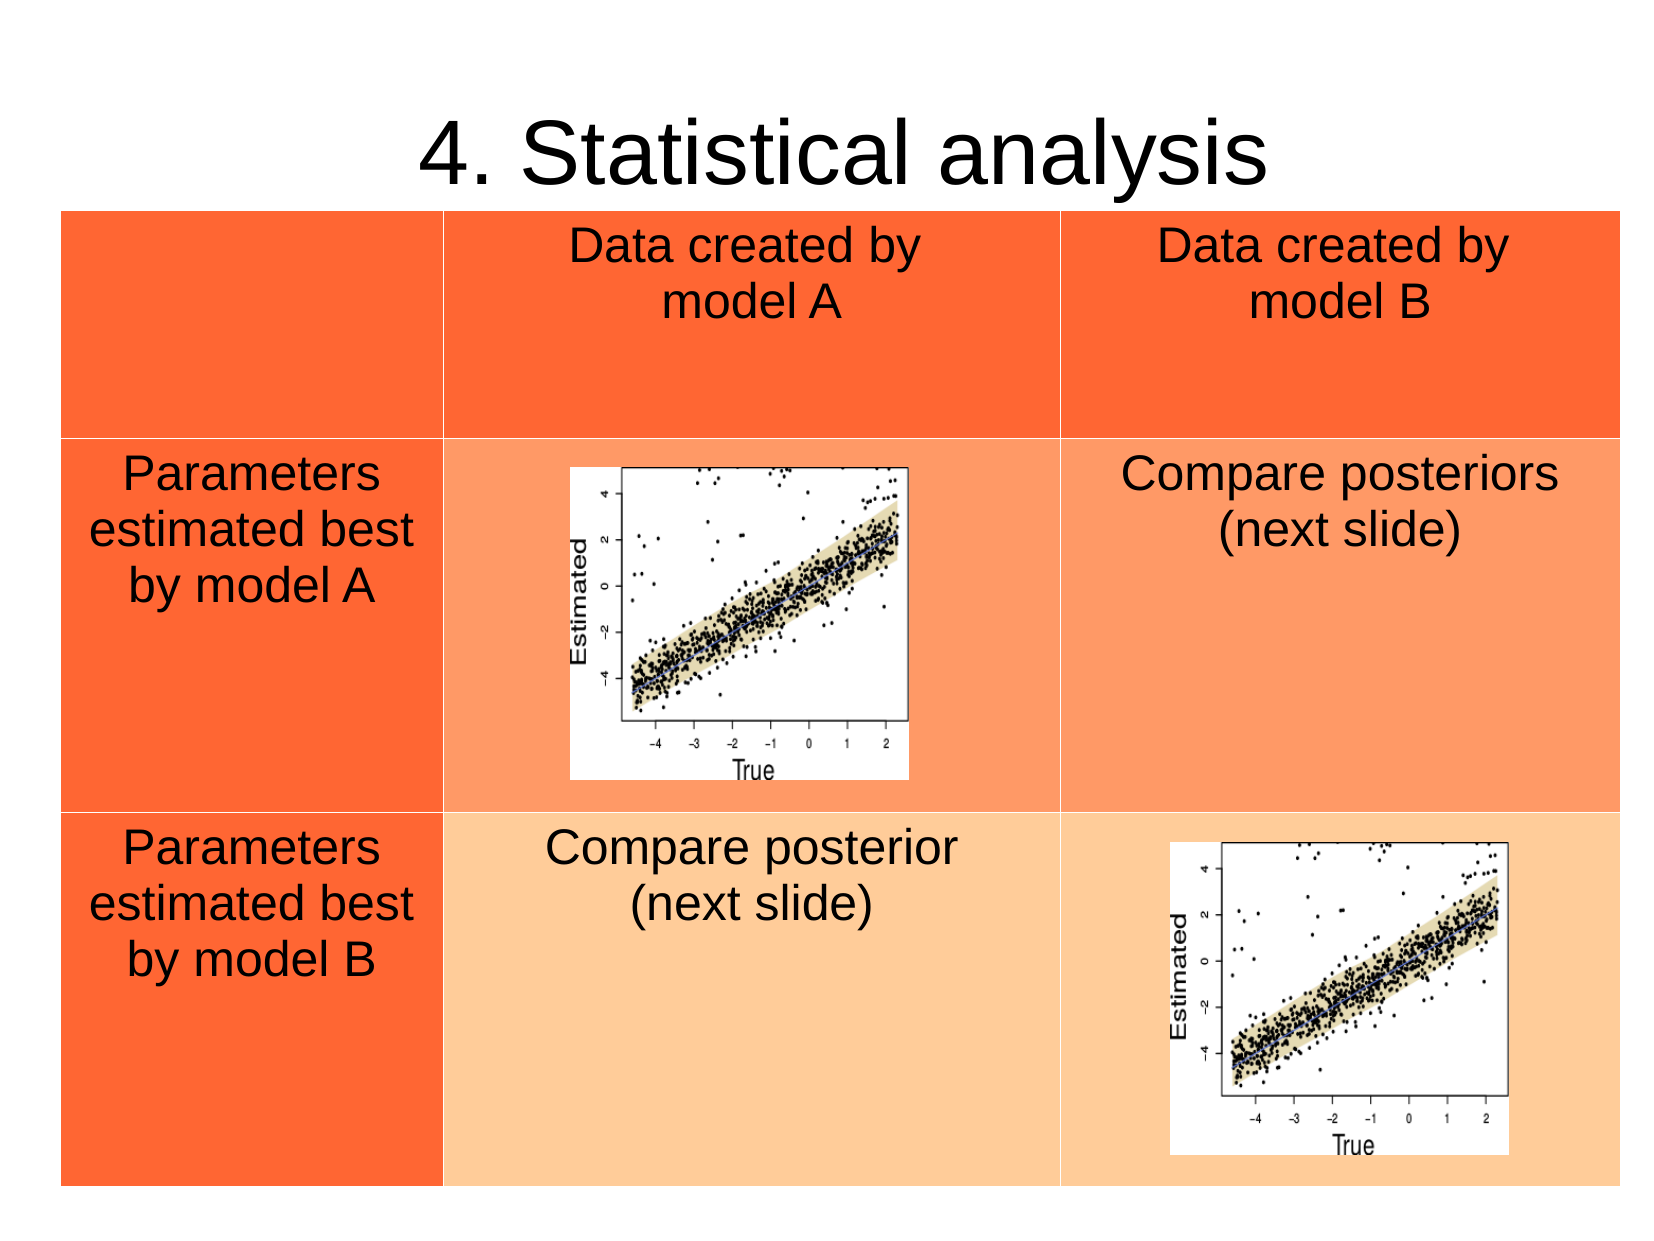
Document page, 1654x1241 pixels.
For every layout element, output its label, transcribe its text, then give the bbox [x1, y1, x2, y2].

table_cell Compare posterior (next slide) [444, 813, 1060, 1186]
title 4. Statistical analysis [82, 49, 1571, 210]
table_cell Parameters estimated best by model A [61, 439, 443, 812]
table_cell Parameters estimated best by model B [61, 813, 443, 1186]
table_header Data created by model A [444, 211, 1060, 438]
table_header [61, 211, 443, 438]
picture [570, 467, 909, 781]
table_cell [444, 439, 1060, 812]
table_cell Compare posteriors (next slide) [1061, 439, 1620, 812]
table_cell [1061, 813, 1620, 1186]
picture [1170, 842, 1509, 1156]
table_header Data created by model B [1061, 211, 1620, 438]
